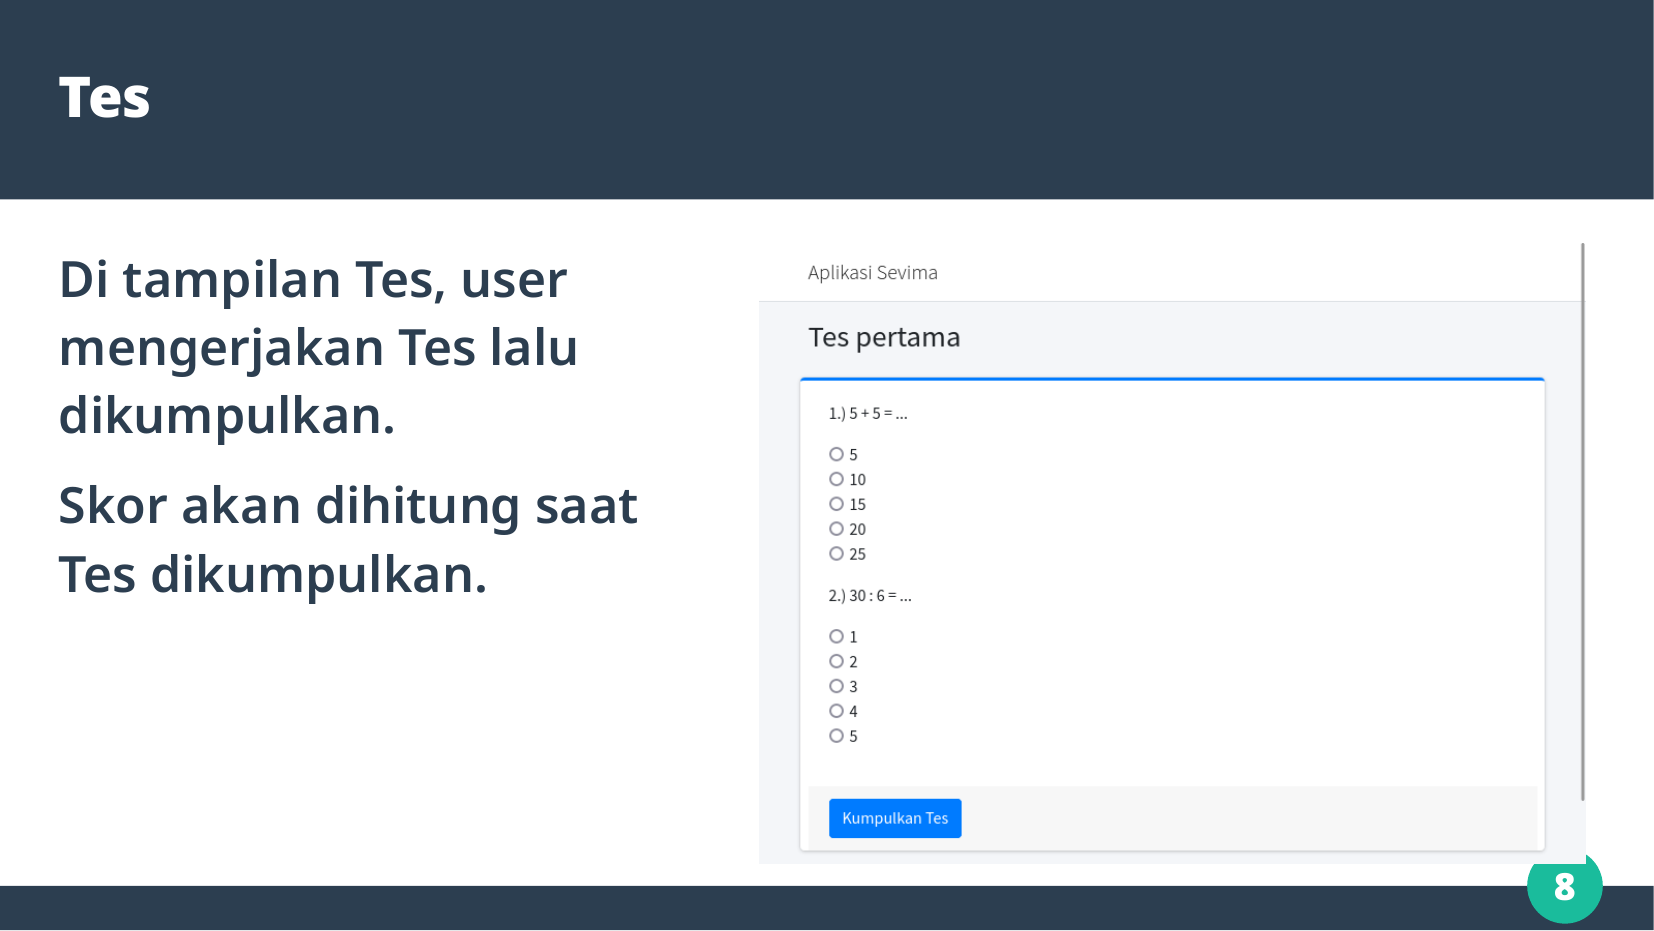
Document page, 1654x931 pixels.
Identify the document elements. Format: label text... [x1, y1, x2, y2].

picture [759, 243, 1586, 864]
list Di tampilan Tes, user mengerjakan Tes lalu dikumpulkan. Skor akan dihitung saat Tes dikumpulkan. [59, 243, 713, 864]
title Tes [59, 37, 1595, 155]
